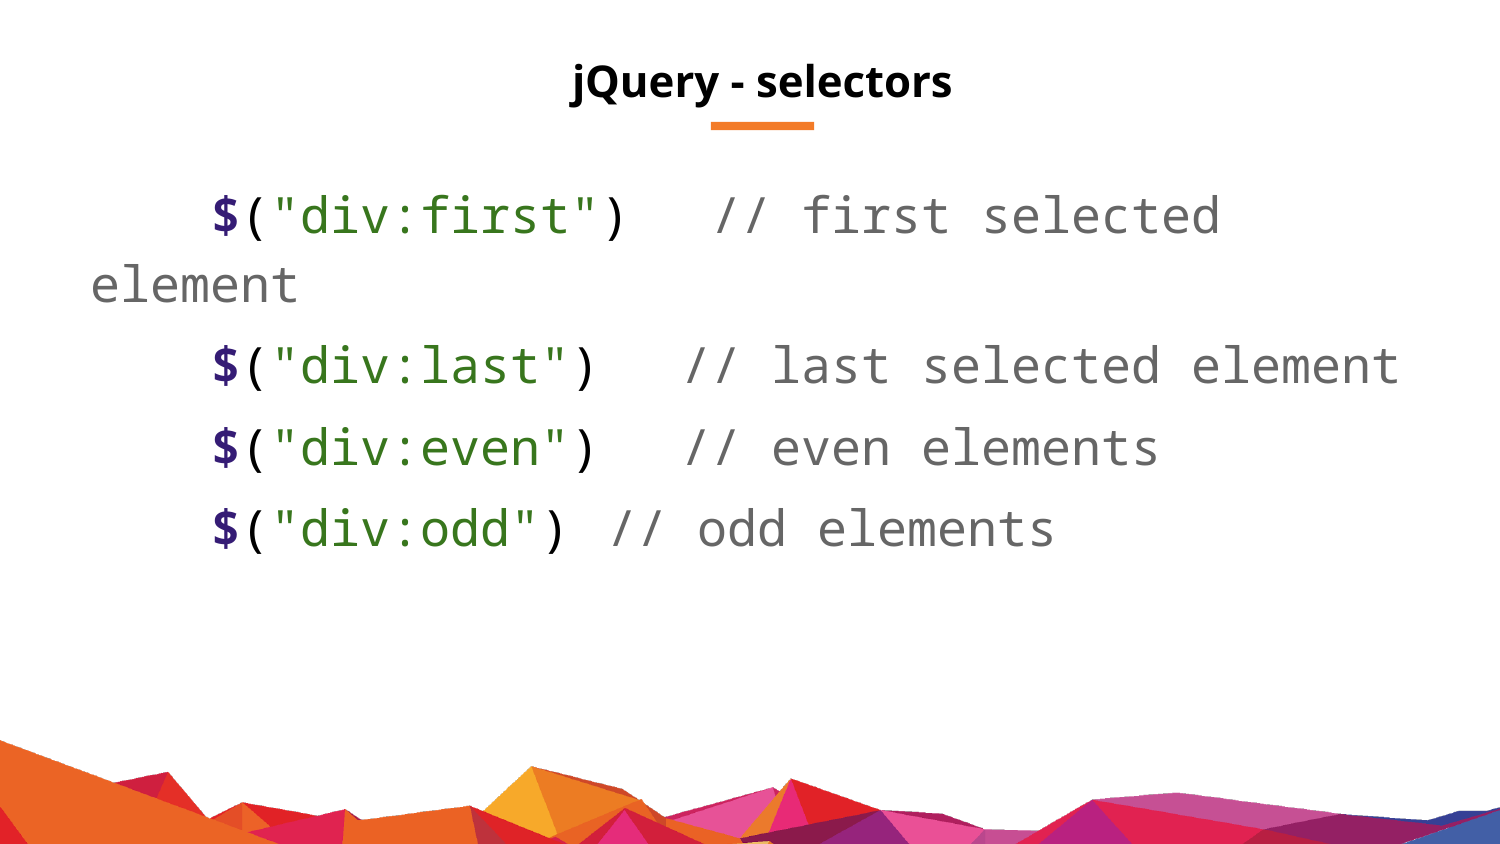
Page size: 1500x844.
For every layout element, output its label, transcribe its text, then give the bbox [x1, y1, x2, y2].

picture [0, 740, 1500, 844]
text_box $("div:first") // first selected element $("div:last") // last selected element $("div:even") // even elements $("div:odd") // odd elements [75, 159, 1426, 816]
title jQuery - selectors [94, 39, 1431, 110]
